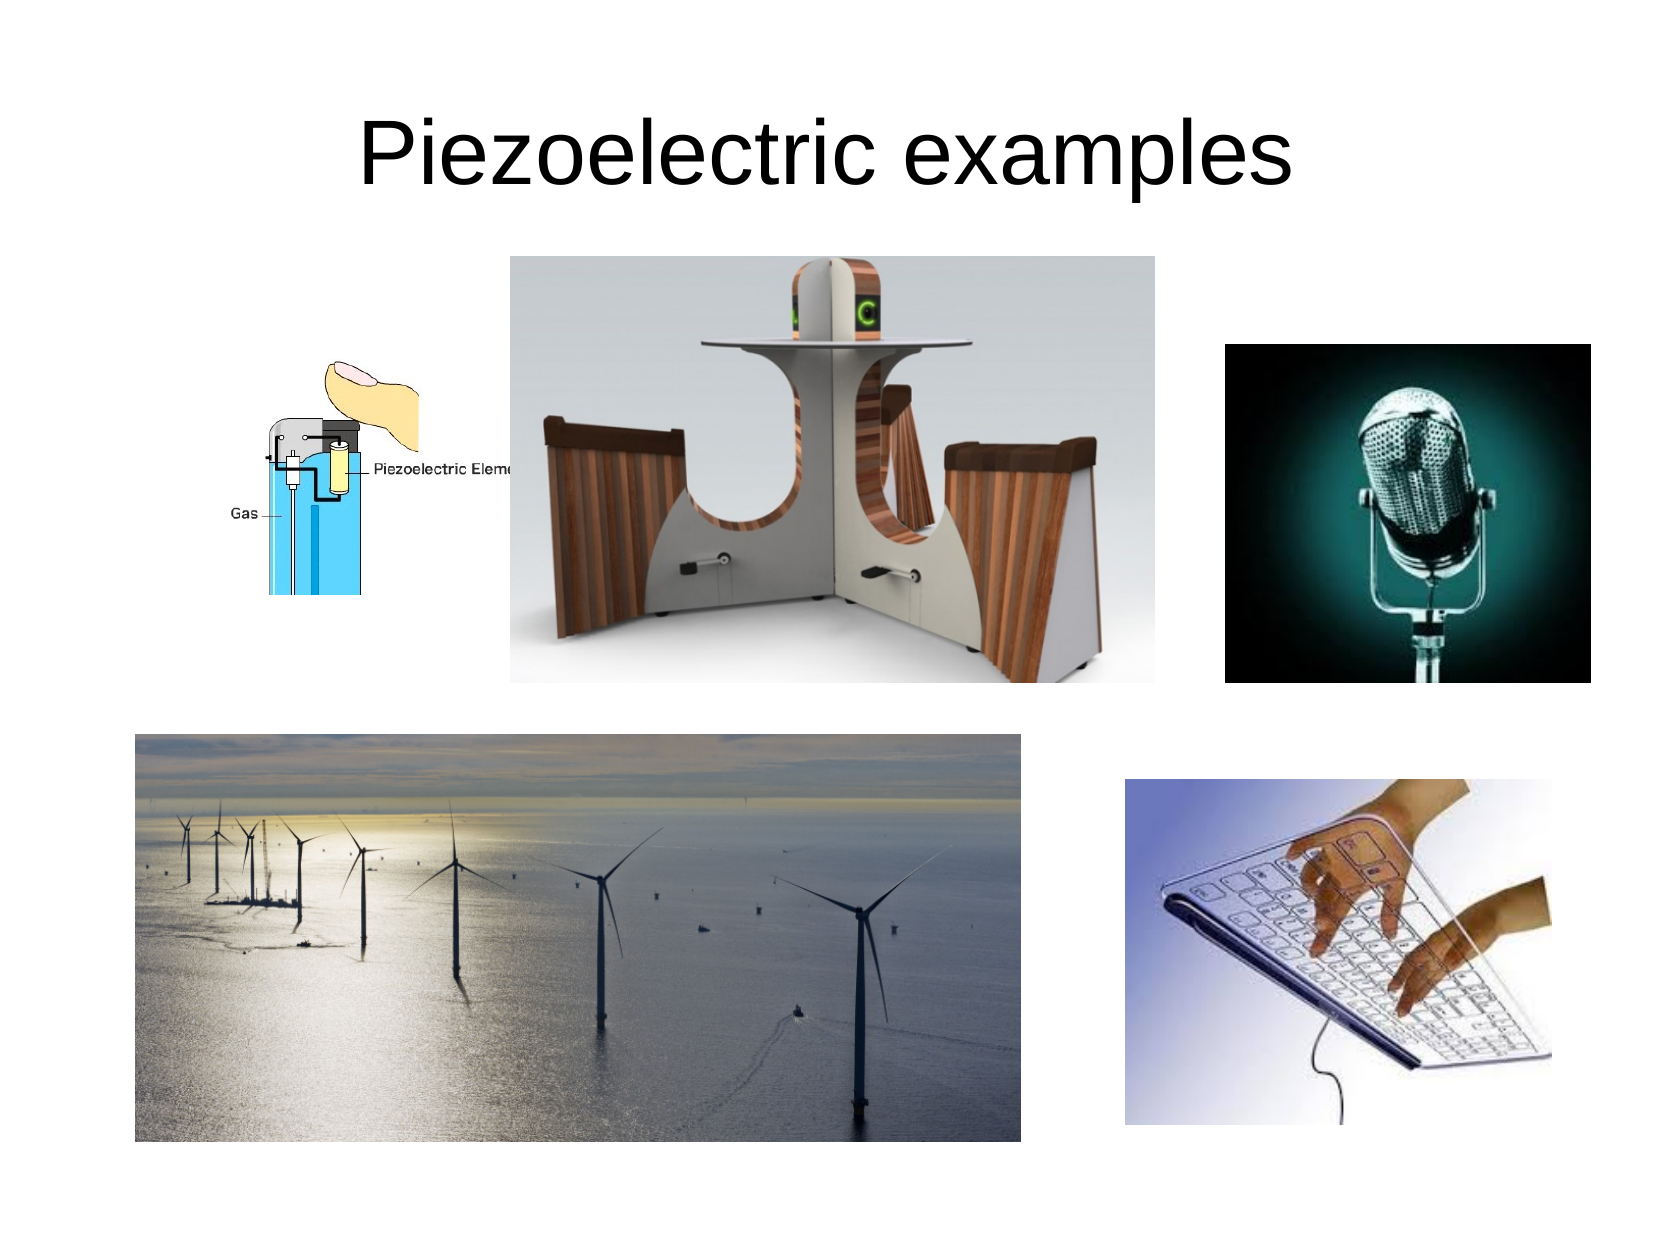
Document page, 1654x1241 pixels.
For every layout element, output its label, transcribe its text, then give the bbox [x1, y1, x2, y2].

picture [1225, 344, 1591, 683]
title Piezoelectric examples [82, 49, 1571, 257]
picture [1125, 779, 1552, 1126]
picture [135, 734, 1021, 1142]
picture [210, 256, 1155, 683]
